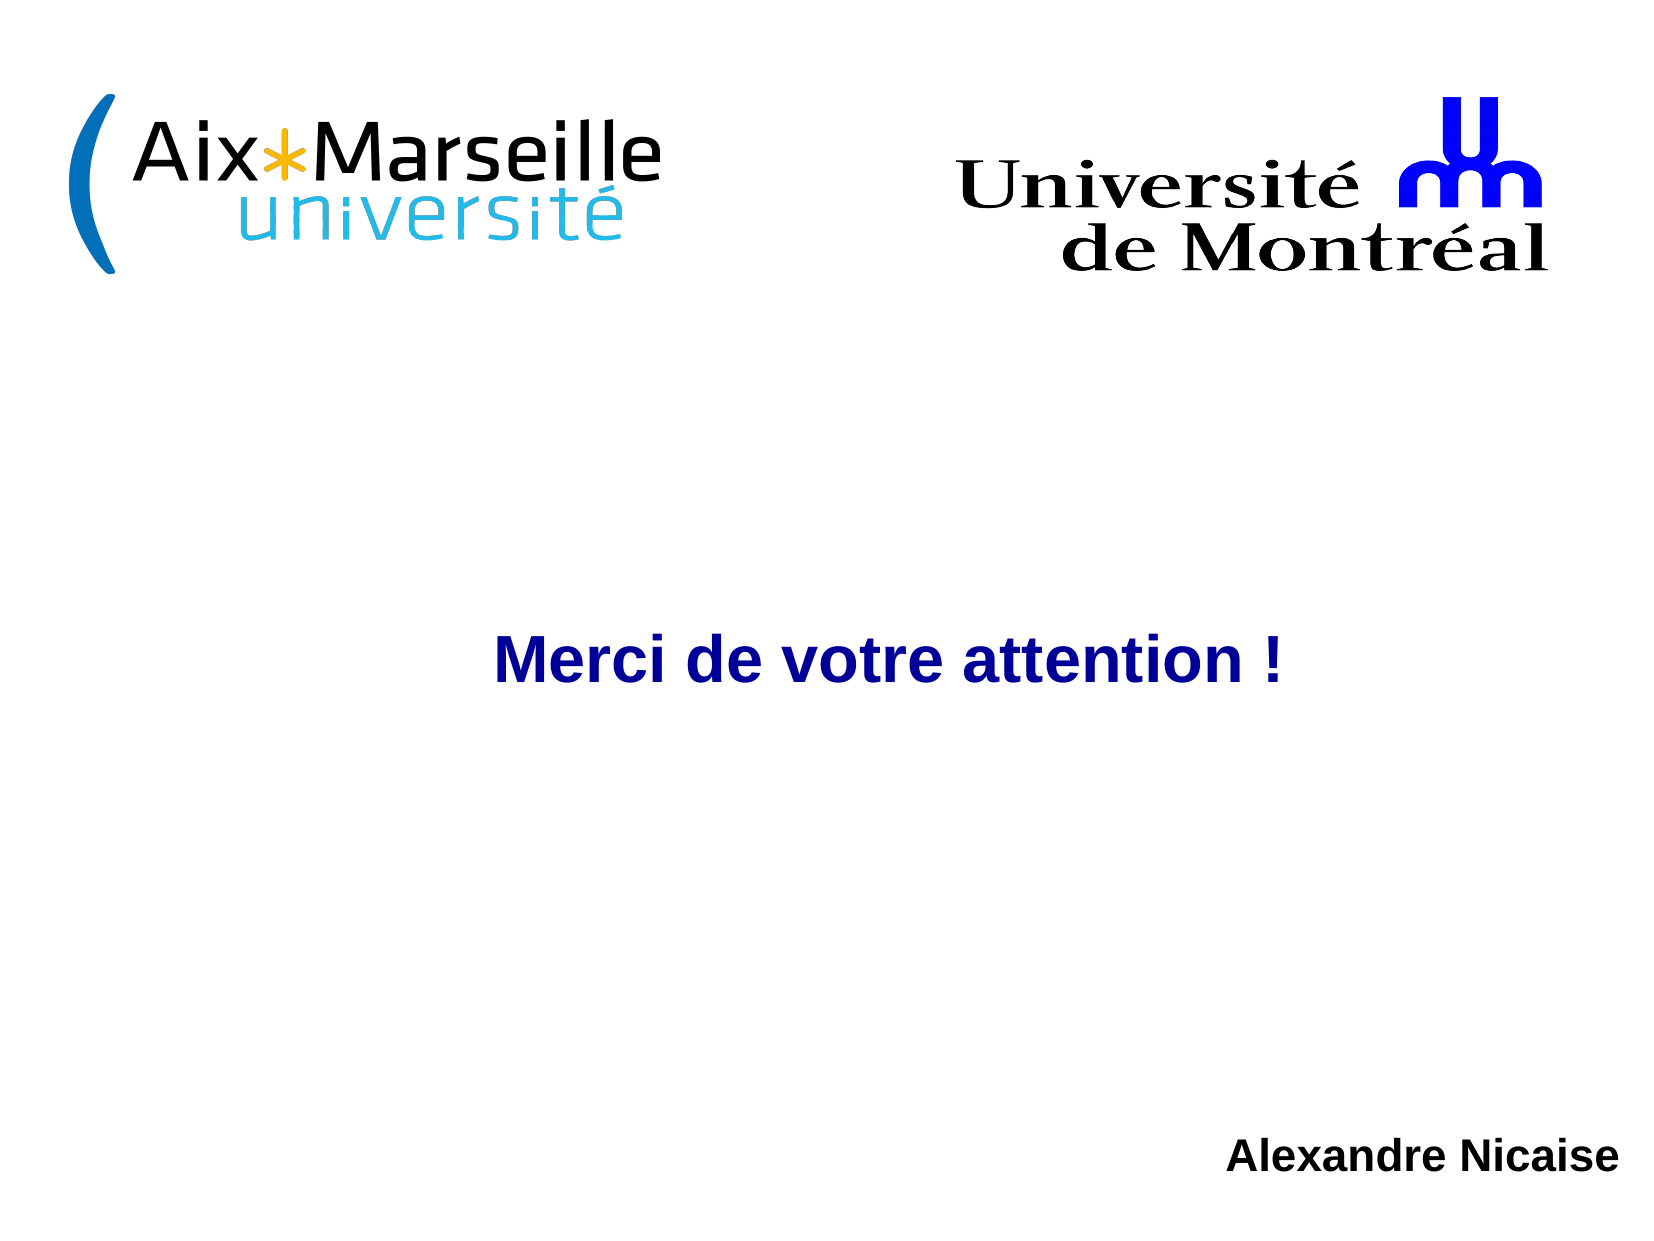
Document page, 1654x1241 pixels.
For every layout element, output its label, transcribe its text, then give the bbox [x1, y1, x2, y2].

picture [956, 97, 1548, 271]
picture [69, 94, 660, 274]
text_box Alexandre Nicaise [1210, 1122, 1636, 1189]
text_box Merci de votre attention ! [478, 614, 1300, 704]
